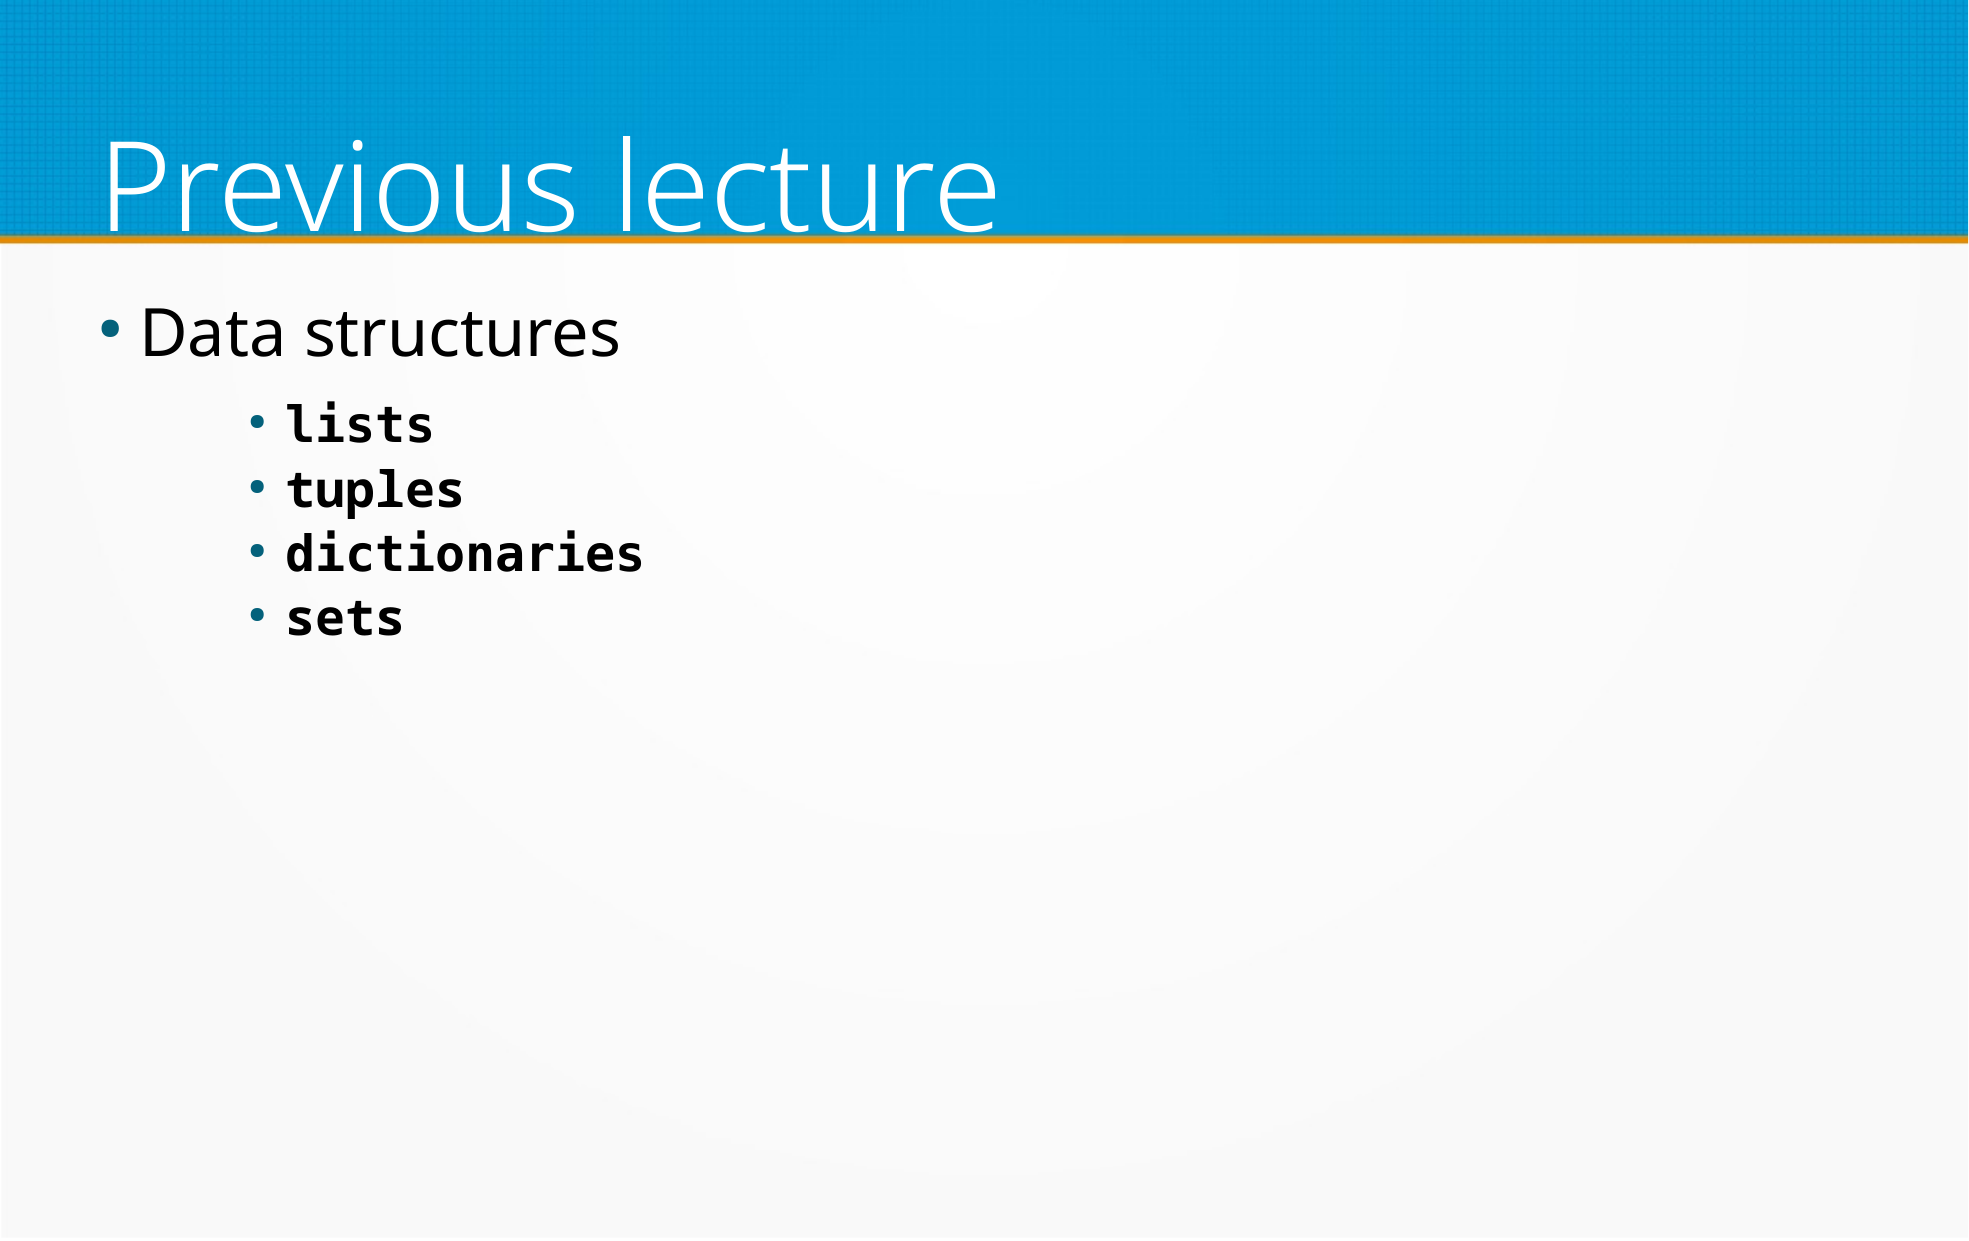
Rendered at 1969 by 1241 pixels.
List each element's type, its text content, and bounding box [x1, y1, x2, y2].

picture [0, 233, 1969, 1241]
list Data structures lists tuples dictionaries sets [98, 290, 1870, 1010]
title Previous lecture [98, 49, 1870, 257]
